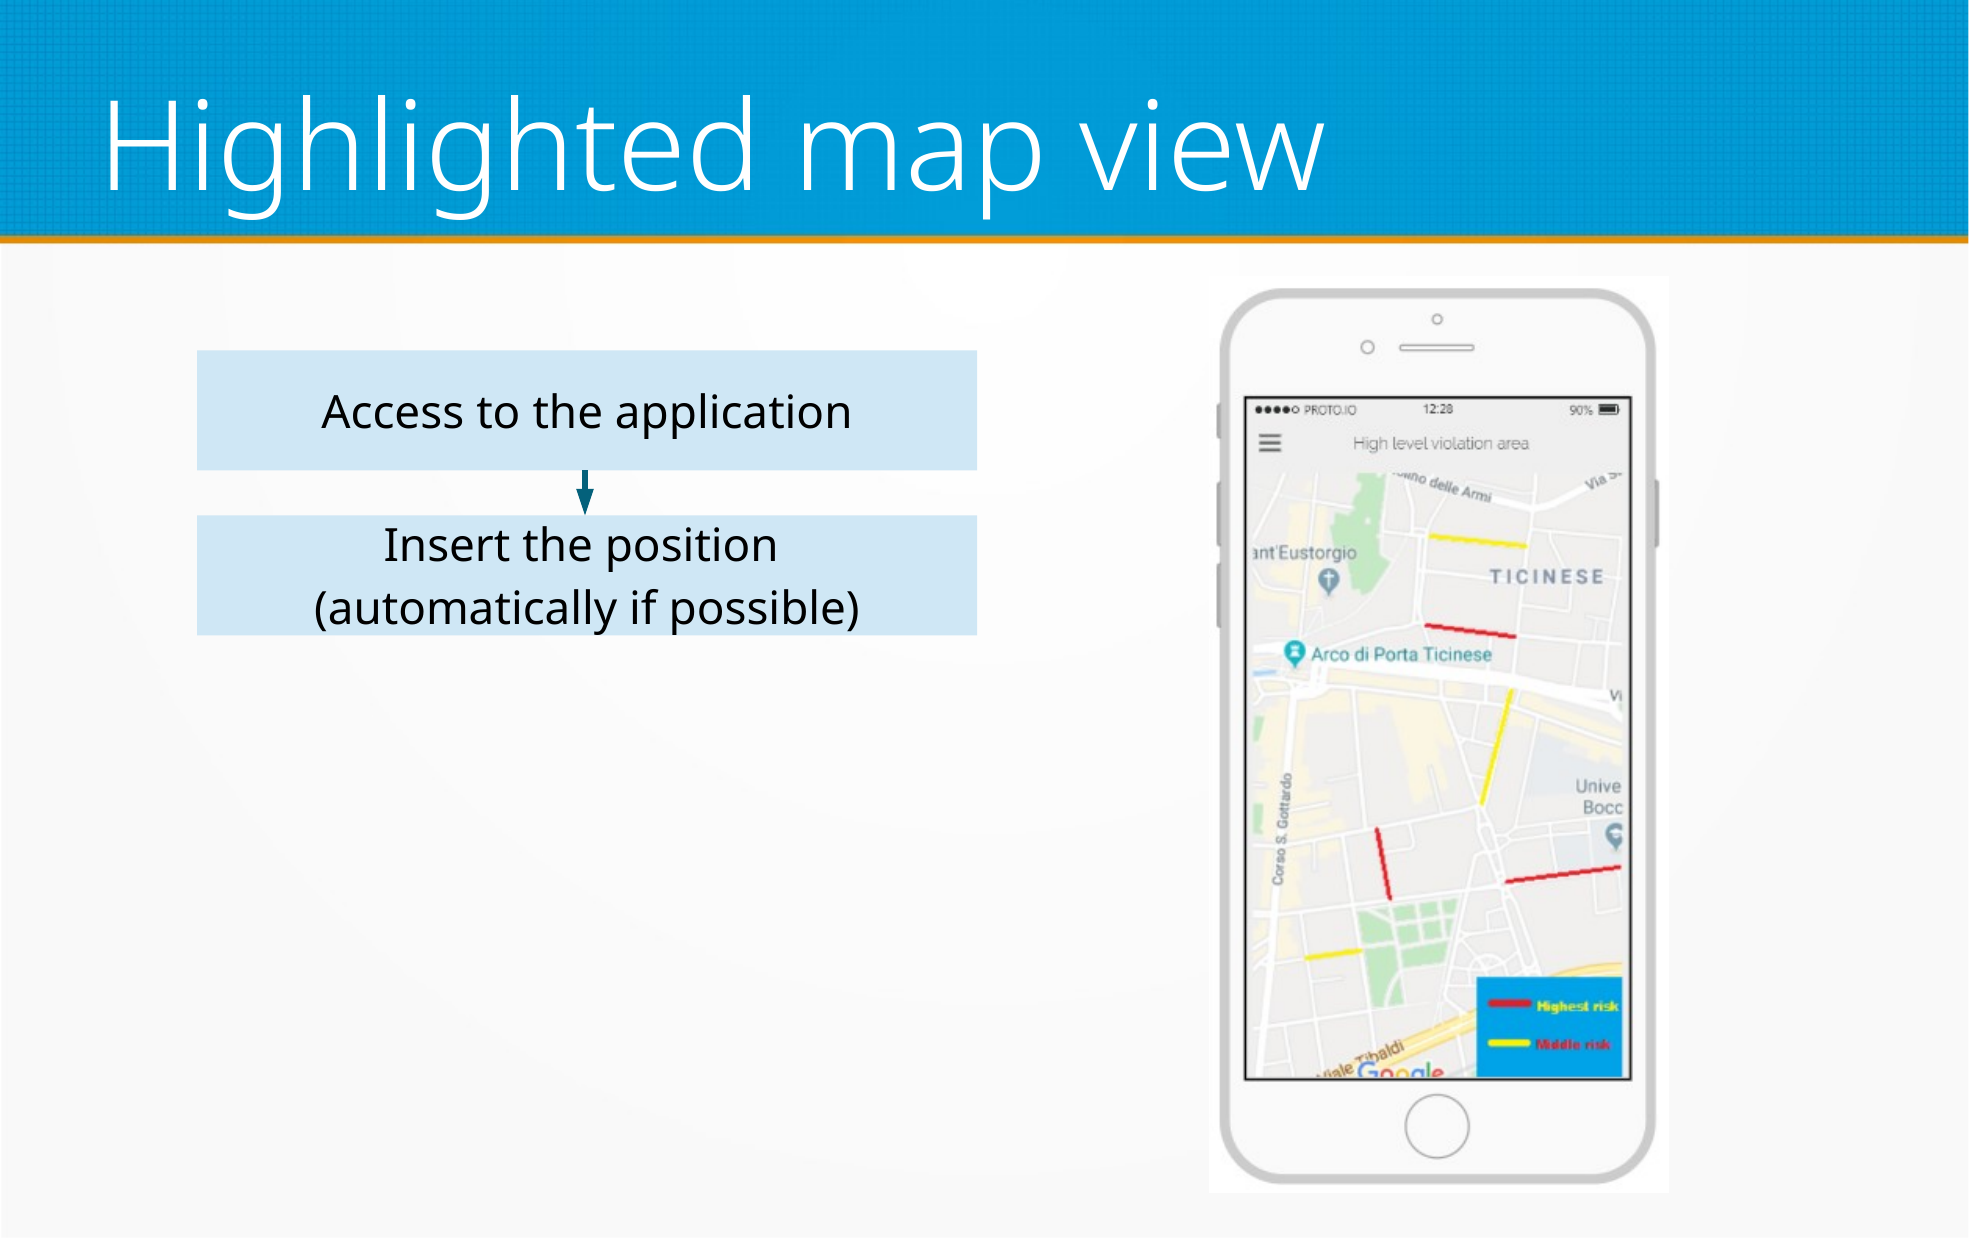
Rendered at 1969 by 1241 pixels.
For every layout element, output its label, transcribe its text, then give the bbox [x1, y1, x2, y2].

text_box Access to the application [197, 350, 978, 471]
text_box Insert the position (automatically if possible) [197, 515, 978, 636]
picture [0, 233, 1969, 1241]
title Highlighted map view [98, 19, 1870, 227]
